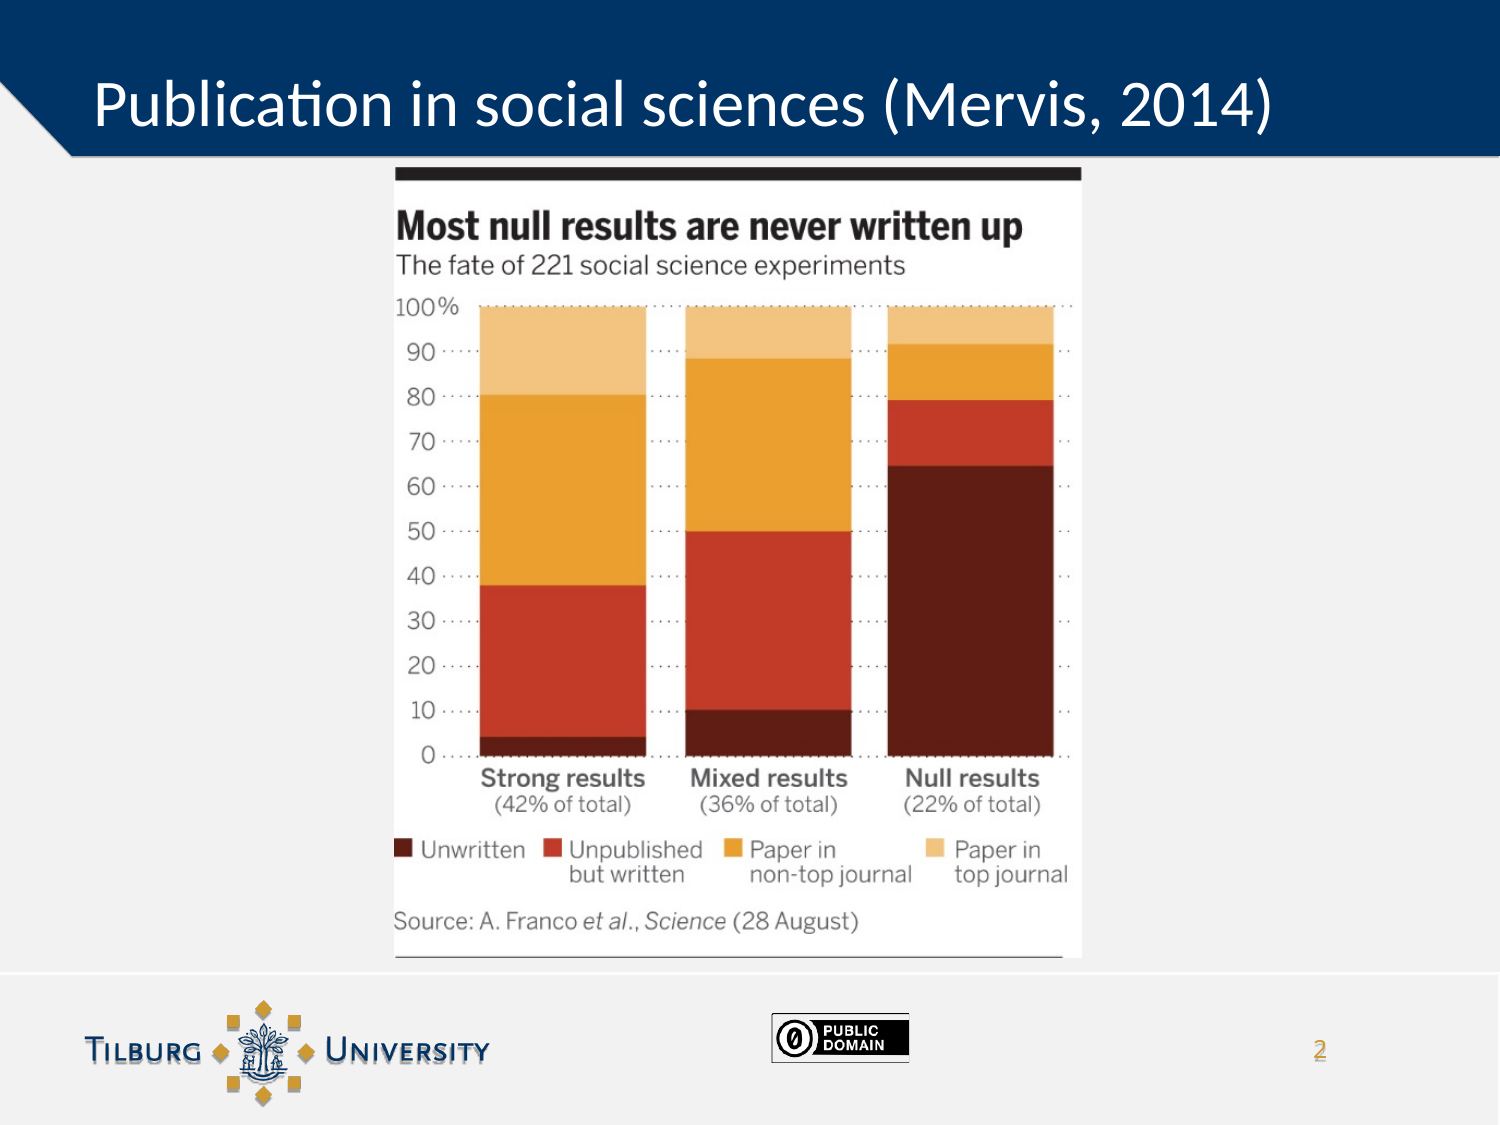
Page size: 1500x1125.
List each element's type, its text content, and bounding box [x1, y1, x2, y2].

text_box Publication in social sciences (Mervis, 2014) [78, 51, 1398, 148]
picture [394, 167, 1082, 958]
text_box [1298, 1026, 1426, 1087]
text_box [772, 1014, 909, 1062]
